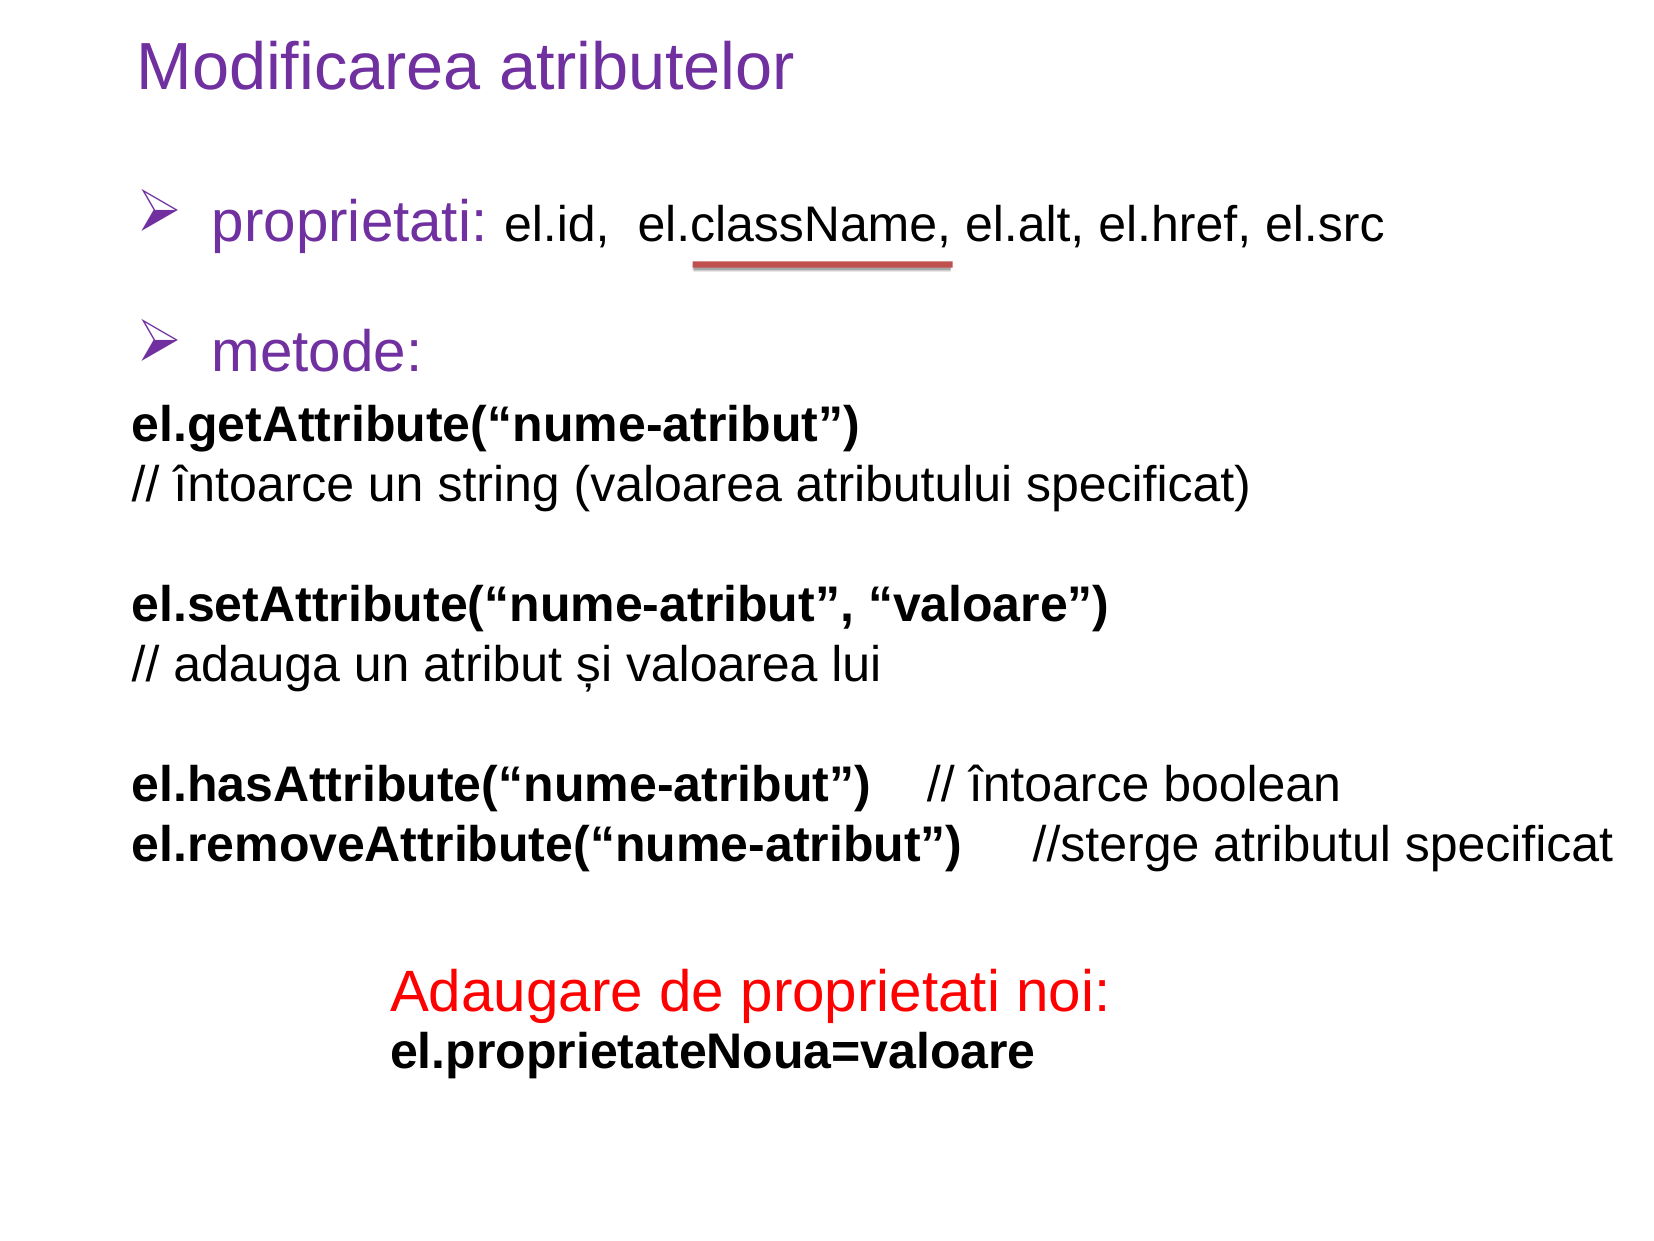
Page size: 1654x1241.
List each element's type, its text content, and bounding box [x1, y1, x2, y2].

text_box Adaugare de proprietati noi: el.proprietateNoua=valoare [375, 950, 1127, 1087]
text_box el.getAttribute(“nume-atribut”) // întoarce un string (valoarea atributului specificat) el.setAttribute(“nume-atribut”, “valoare”) // adauga un atribut și valoarea lui el.hasAttribute(“nume-atribut”) // întoarce boolean el.removeAttribute(“nume-atribut”) //sterge atributul specificat [116, 383, 1629, 924]
text_box Modificarea atributelor proprietati: el.id, el.className, el.alt, el.href, el.src metode: [121, 15, 1501, 383]
